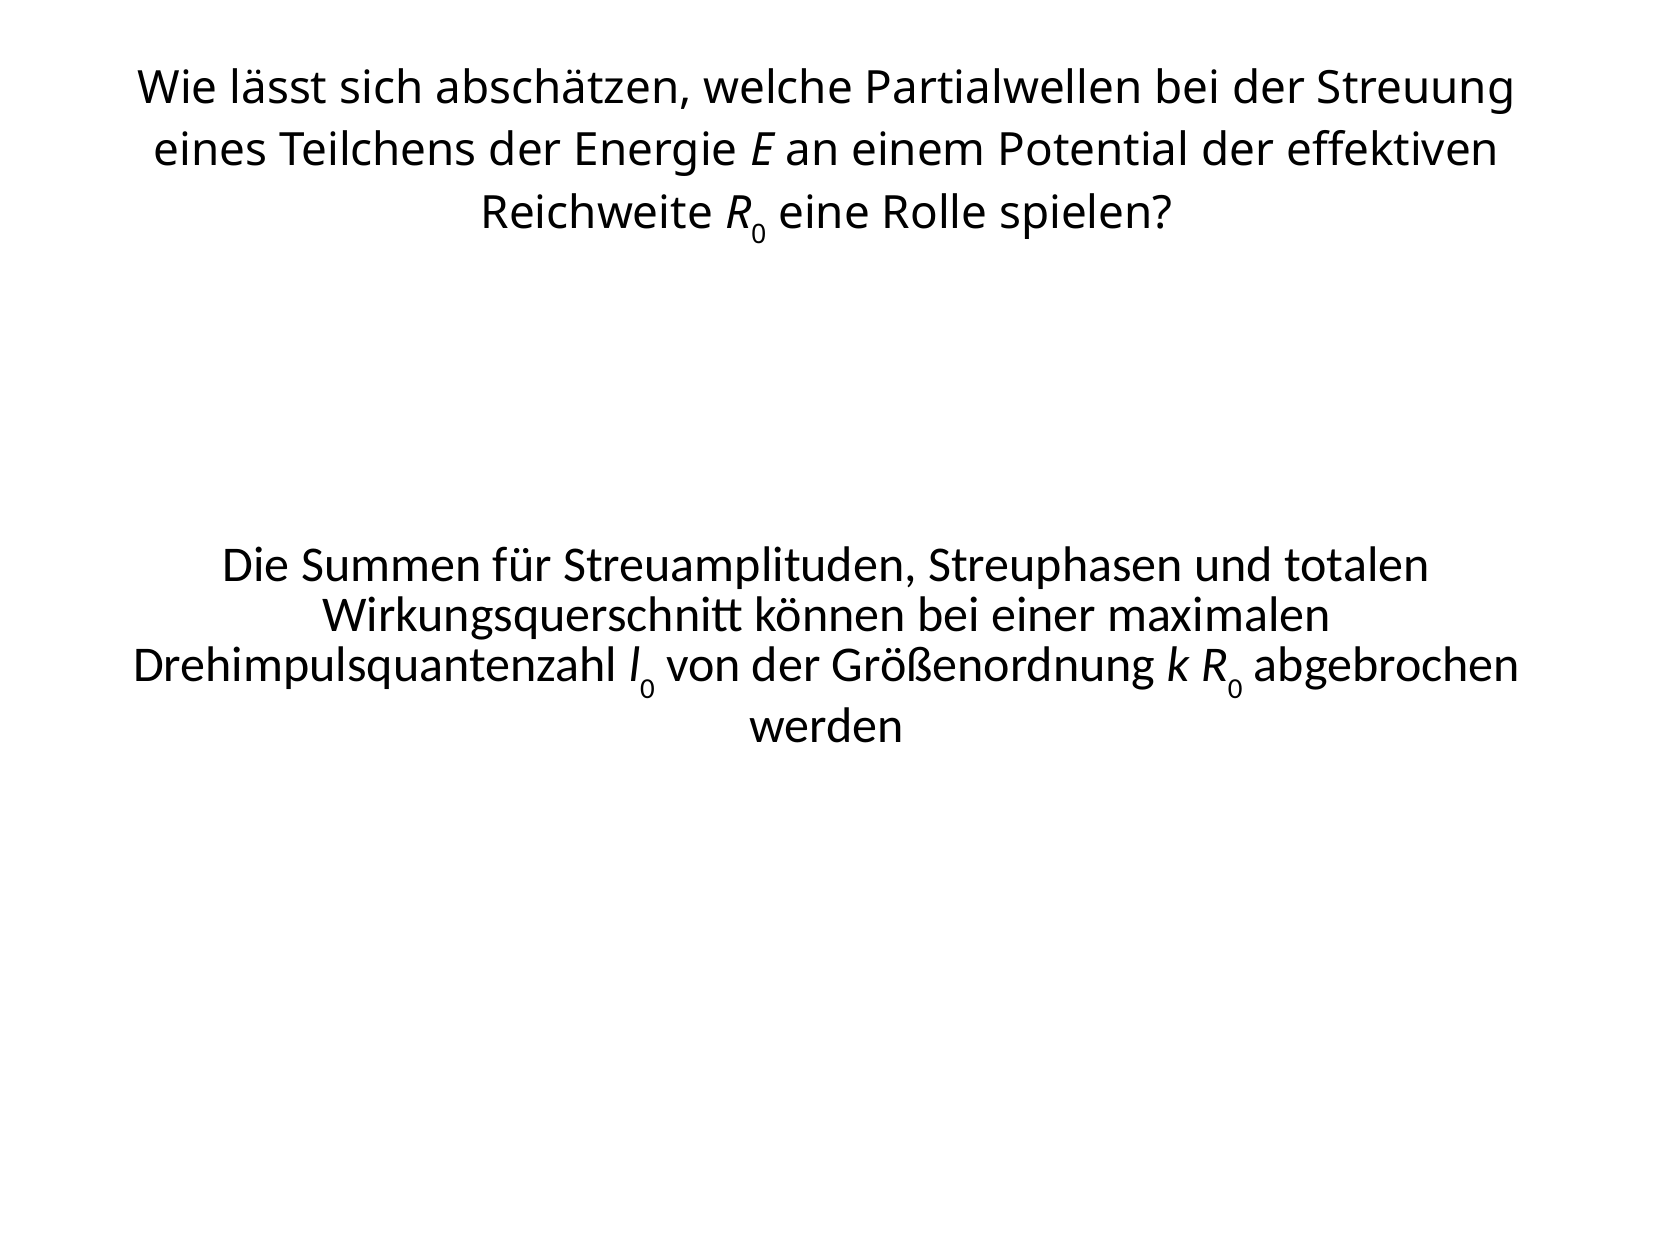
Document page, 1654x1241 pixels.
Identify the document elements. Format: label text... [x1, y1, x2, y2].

title Wie lässt sich abschätzen, welche Partialwellen bei der Streuung eines Teilchens der Energie E an einem Potential der effektiven Reichweite R0 eine Rolle spielen? [82, 49, 1571, 257]
subtitle Die Summen für Streuamplituden, Streuphasen und totalen Wirkungsquerschnitt können bei einer maximalen Drehimpulsquantenzahl l0 von der Größenordnung k R0 abgebrochen werden [82, 290, 1571, 1010]
